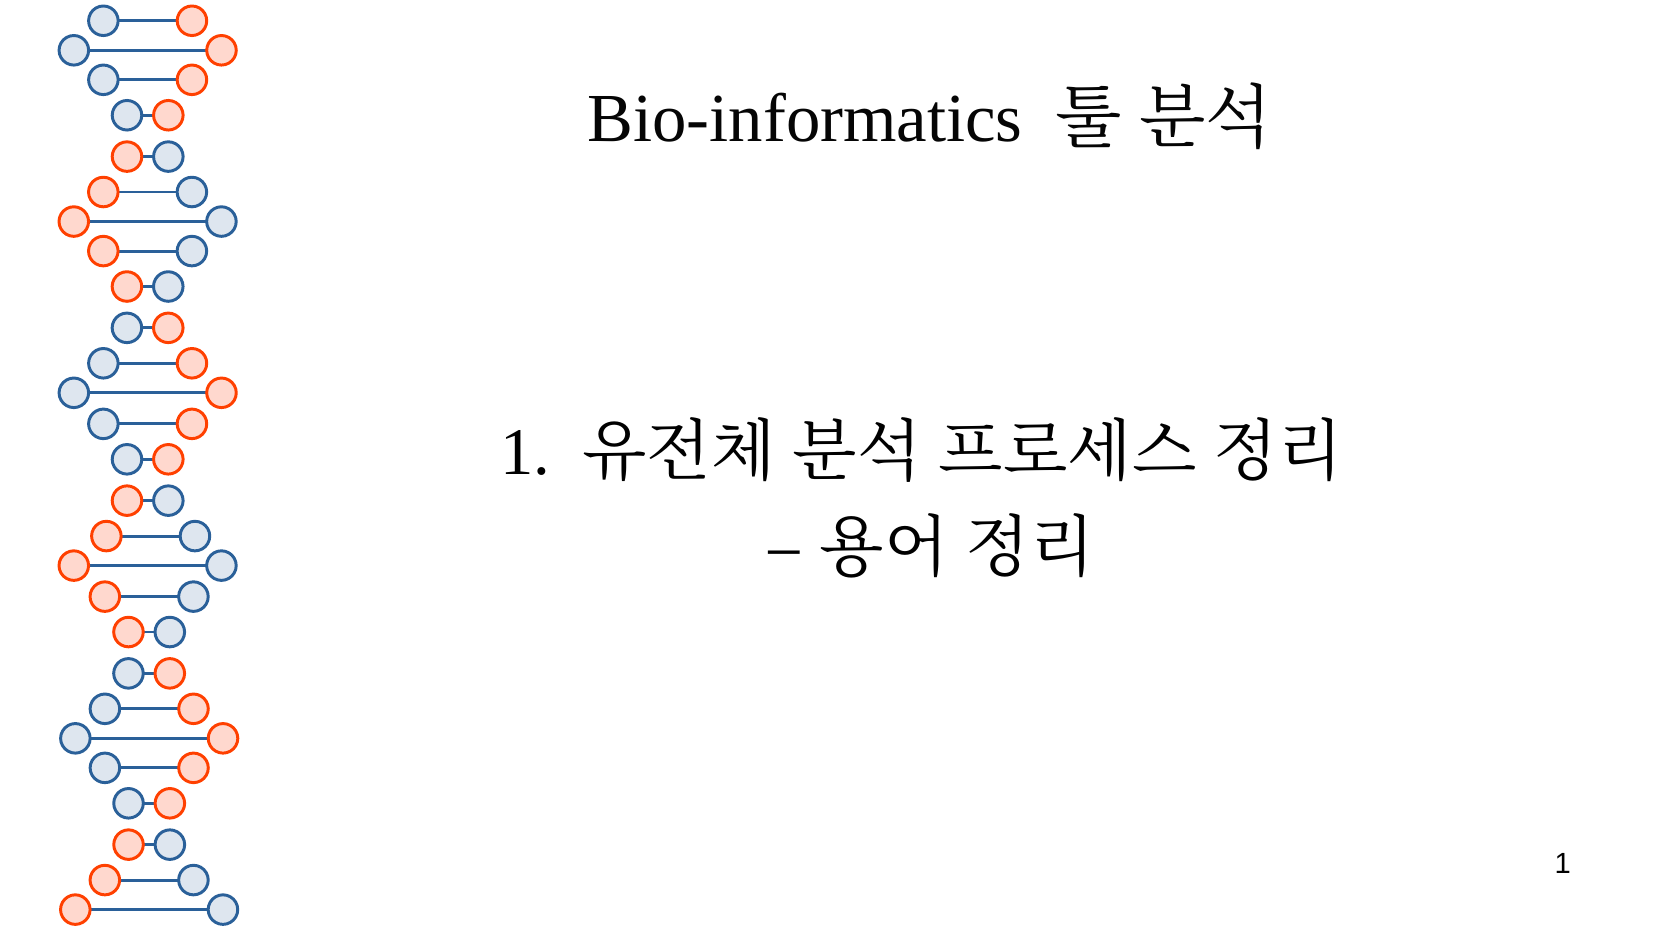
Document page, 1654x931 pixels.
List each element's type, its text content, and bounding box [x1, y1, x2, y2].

subtitle 1. 유전체 분석 프로세스 정리 – 용어 정리 [265, 224, 1595, 764]
title Bio-informatics 툴 분석 [265, 35, 1595, 189]
